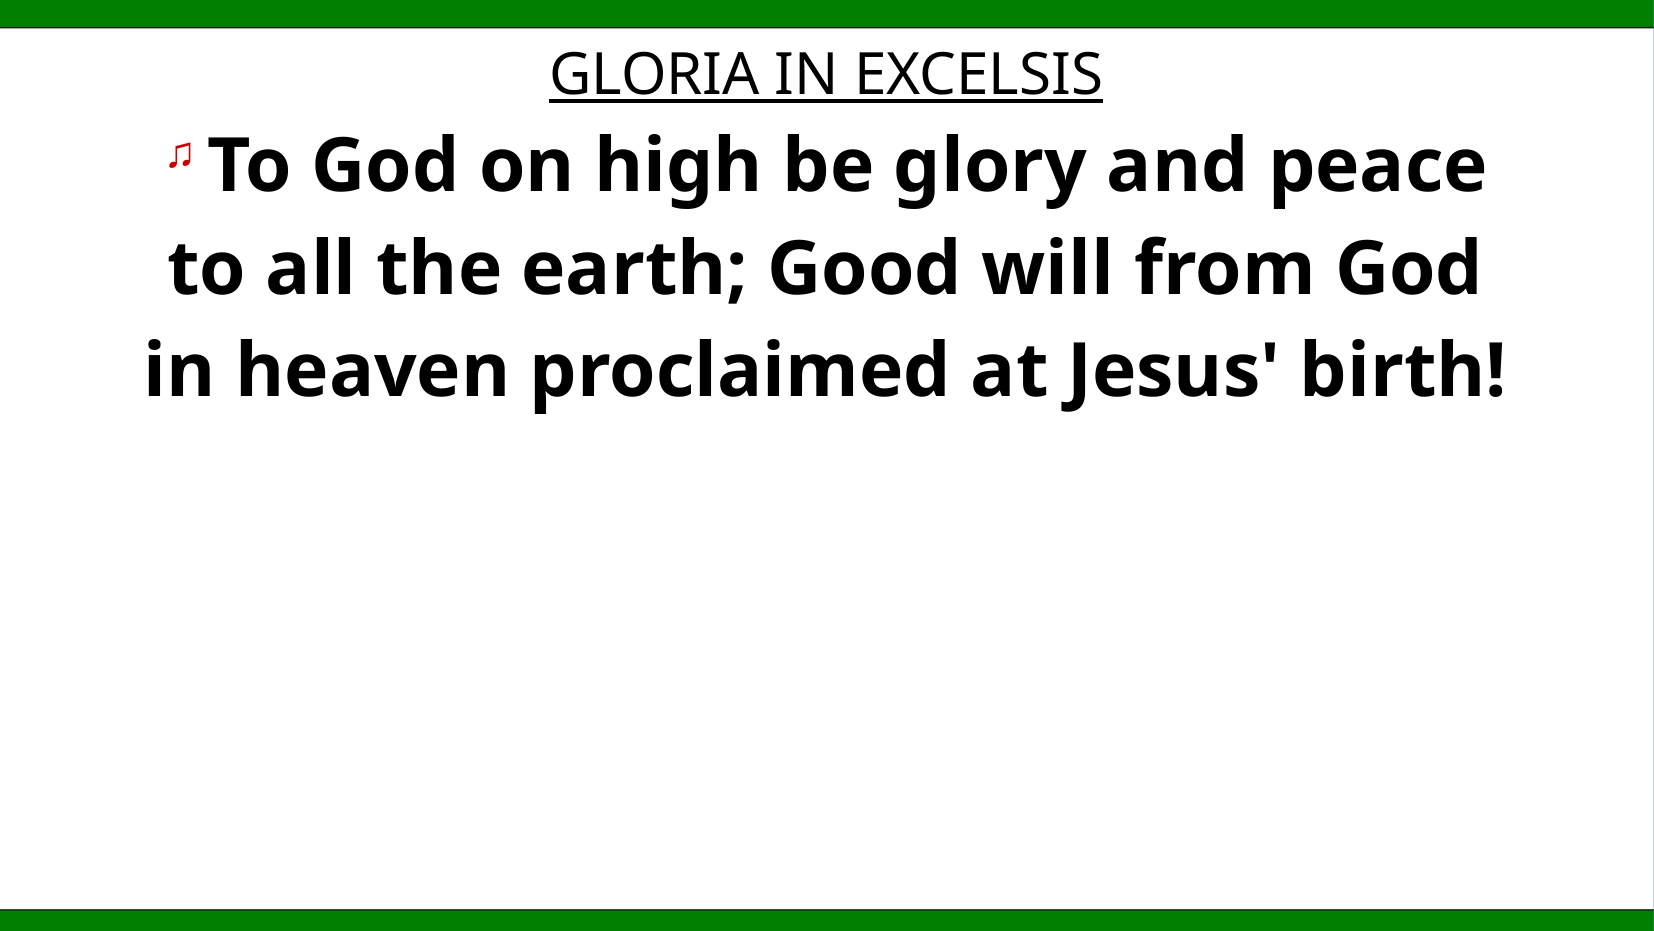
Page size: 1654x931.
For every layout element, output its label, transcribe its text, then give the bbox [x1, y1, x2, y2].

text_box GLORIA IN EXCELSIS ♫ To God on high be glory and peace to all the earth; Good will from God in heaven proclaimed at Jesus' birth! [113, 25, 1539, 417]
picture [0, 0, 1654, 931]
